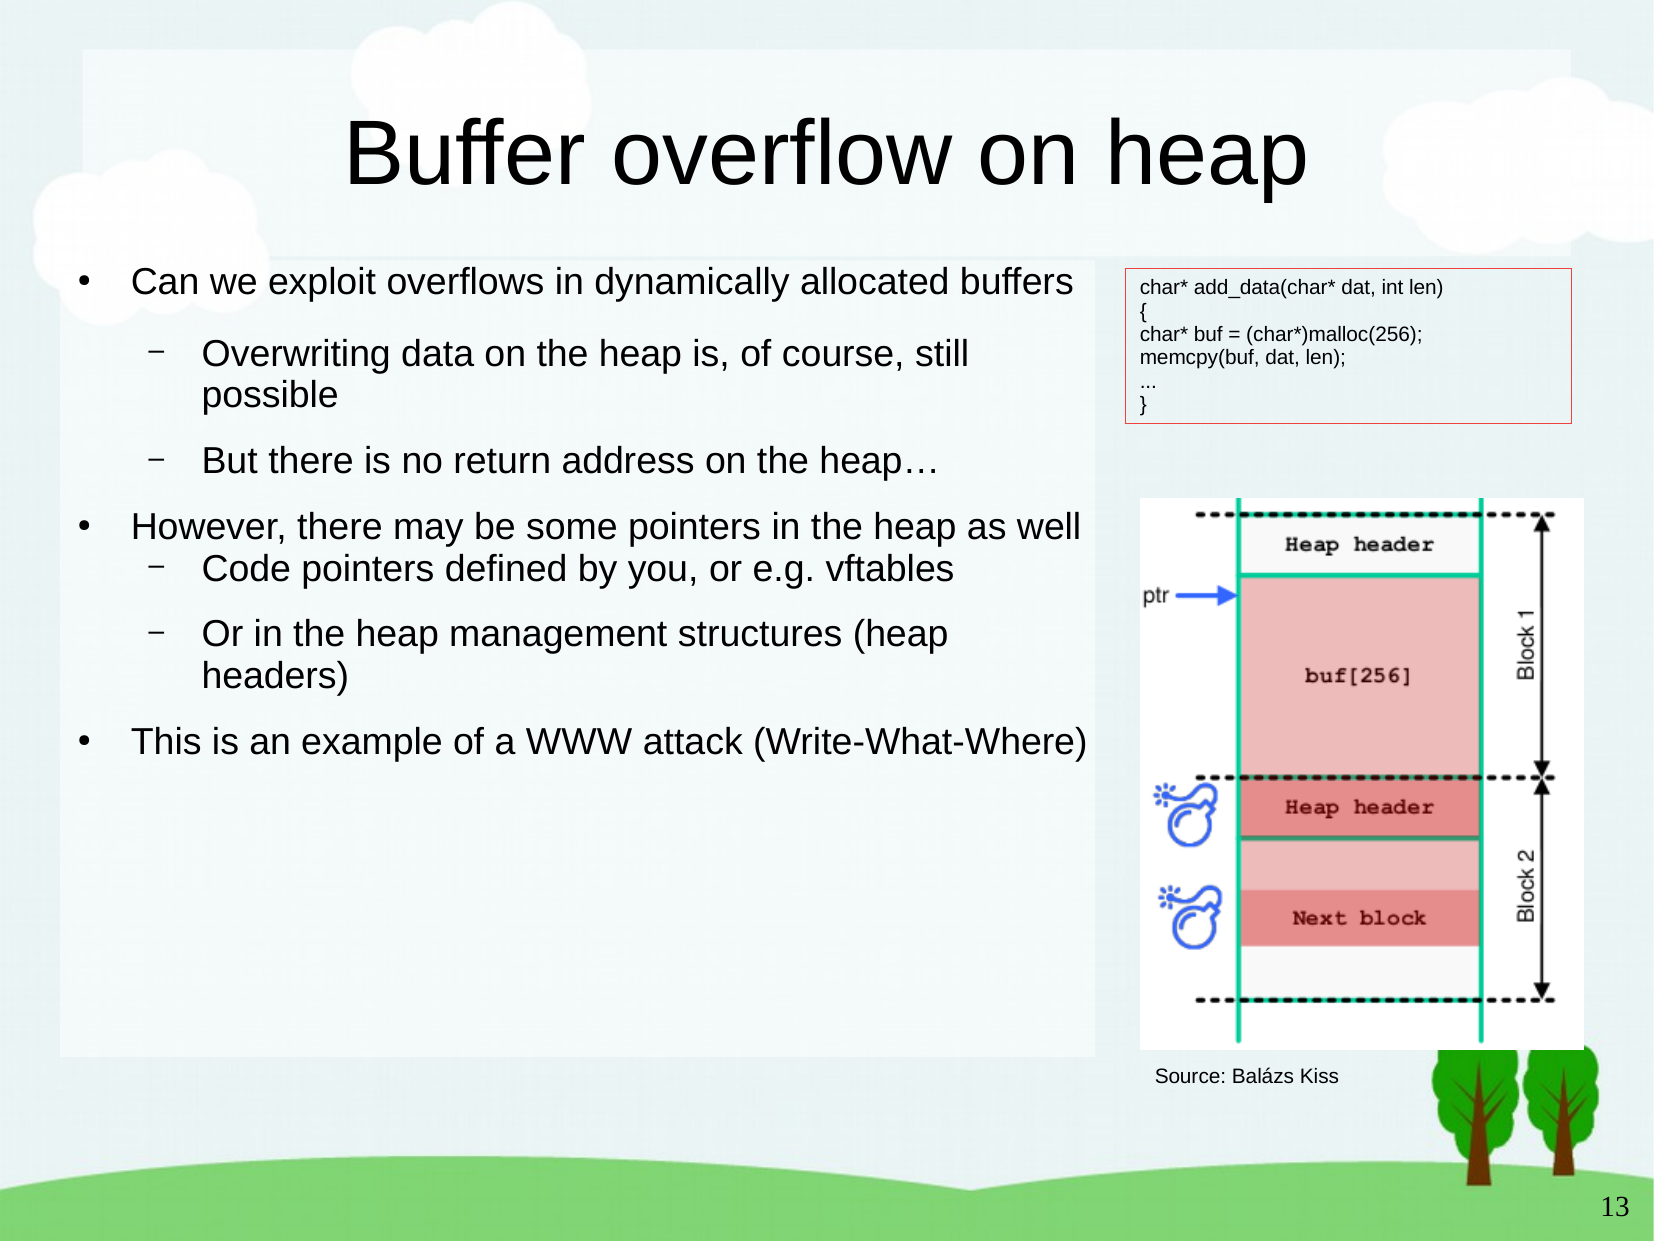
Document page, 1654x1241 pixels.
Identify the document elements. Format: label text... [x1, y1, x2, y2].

list Can we exploit overflows in dynamically allocated buffers Overwriting data on the heap is, of course, still possible But there is no return address on the heap… However, there may be some pointers in the heap as well Code pointers defined by you, or e.g. vftables Or in the heap management structures (heap headers) This is an example of a WWW attack (Write-What-Where) [60, 260, 1096, 1057]
picture [0, 0, 1654, 1241]
text_box Source: Balázs Kiss [1140, 1056, 1654, 1096]
title Buffer overflow on heap [82, 49, 1571, 257]
table_header char* add_data(char* dat, int len) { char* buf = (char*)malloc(256); memcpy(buf, dat, len); ... } [1126, 269, 1571, 423]
